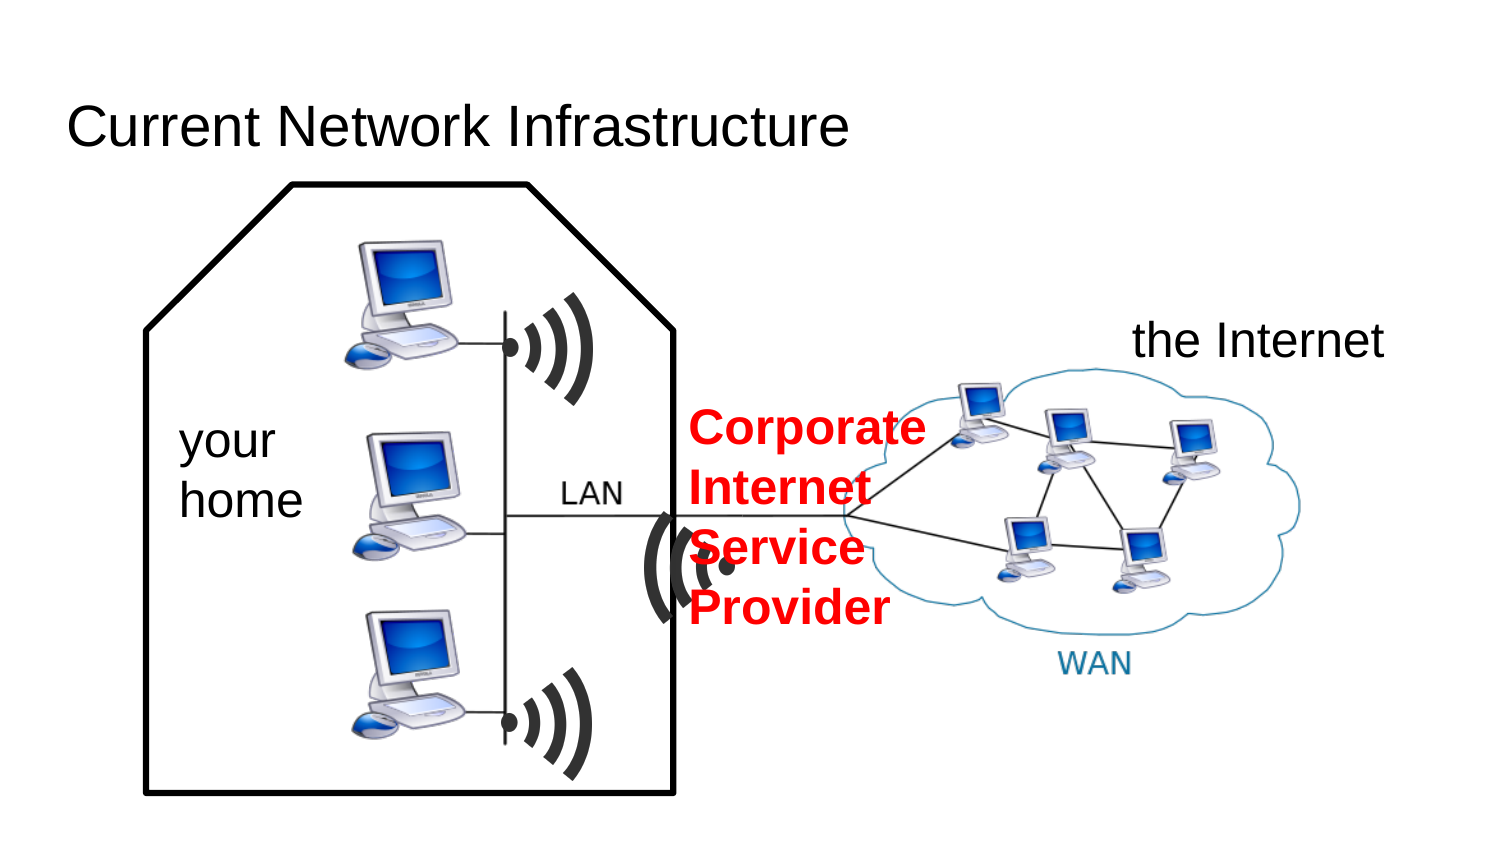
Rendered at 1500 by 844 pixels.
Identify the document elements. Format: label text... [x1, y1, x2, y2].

list Corporate Internet Service Provider [673, 379, 979, 743]
picture [239, 166, 1357, 844]
picture [239, 188, 673, 789]
list your home [163, 392, 331, 486]
list the Internet [1116, 292, 1423, 372]
title Current Network Infrastructure [51, 72, 1449, 167]
